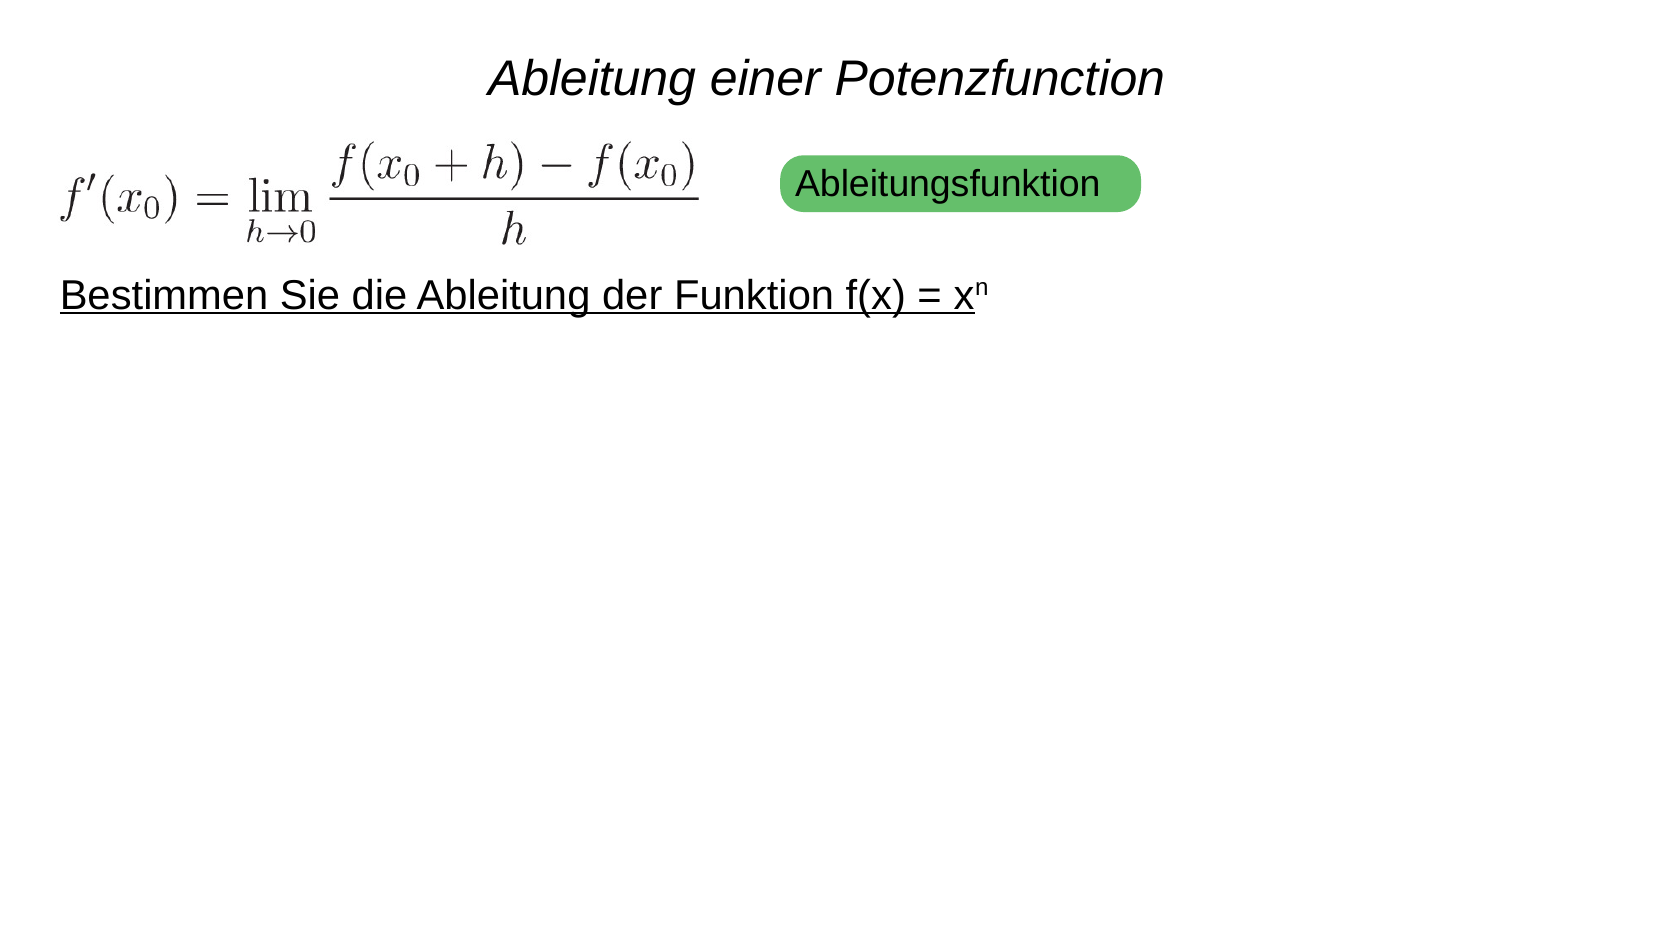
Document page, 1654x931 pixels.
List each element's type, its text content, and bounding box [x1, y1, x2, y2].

text_box Ableitungsfunktion [780, 155, 1142, 213]
text_box Bestimmen Sie die Ableitung der Funktion f(x) = xn [44, 264, 1284, 364]
title Ableitung einer Potenzfunction [82, 0, 1571, 156]
picture [50, 138, 700, 248]
